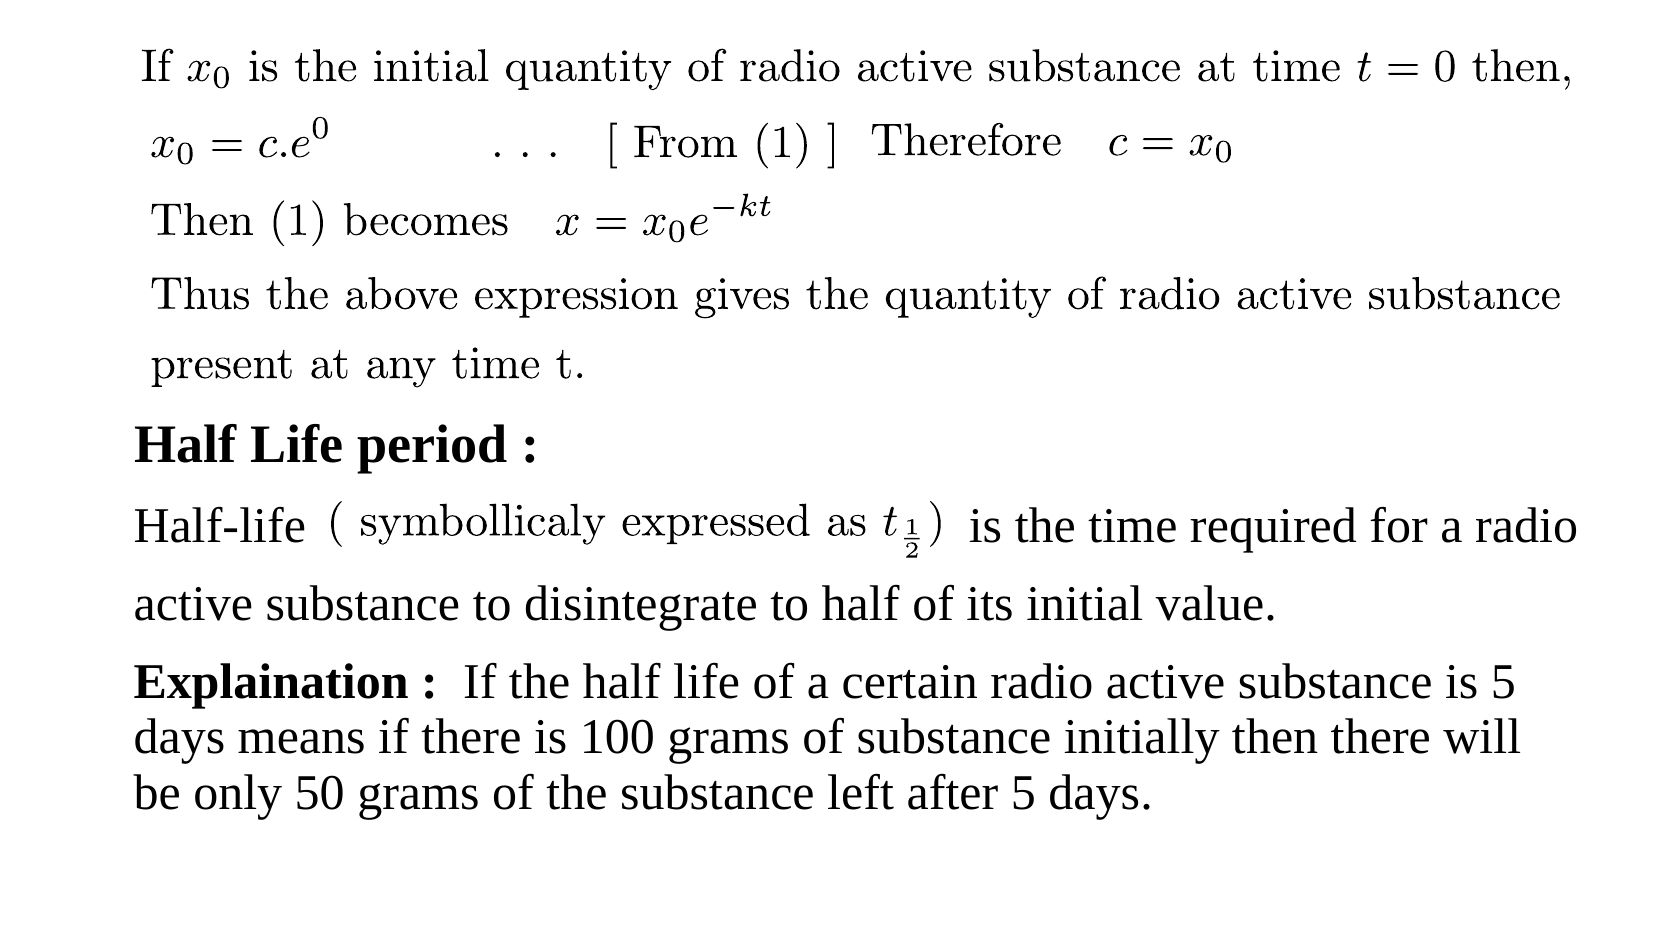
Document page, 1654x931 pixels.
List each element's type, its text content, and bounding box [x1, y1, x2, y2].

subtitle Half Life period : Half-life is the time required for a radio active substance to disintegrate to half of its initial value. Explaination : If the half life of a certain radio active substance is 5 days means if there is 100 grams of substance initially then there will be only 50 grams of the substance left after 5 days. [47, 31, 1607, 896]
text_box [871, 122, 1231, 163]
text_box [151, 116, 328, 165]
text_box [151, 193, 771, 247]
text_box [493, 122, 834, 169]
text_box [151, 276, 1560, 319]
text_box [141, 48, 1570, 91]
text_box [151, 347, 583, 388]
text_box [328, 501, 941, 558]
